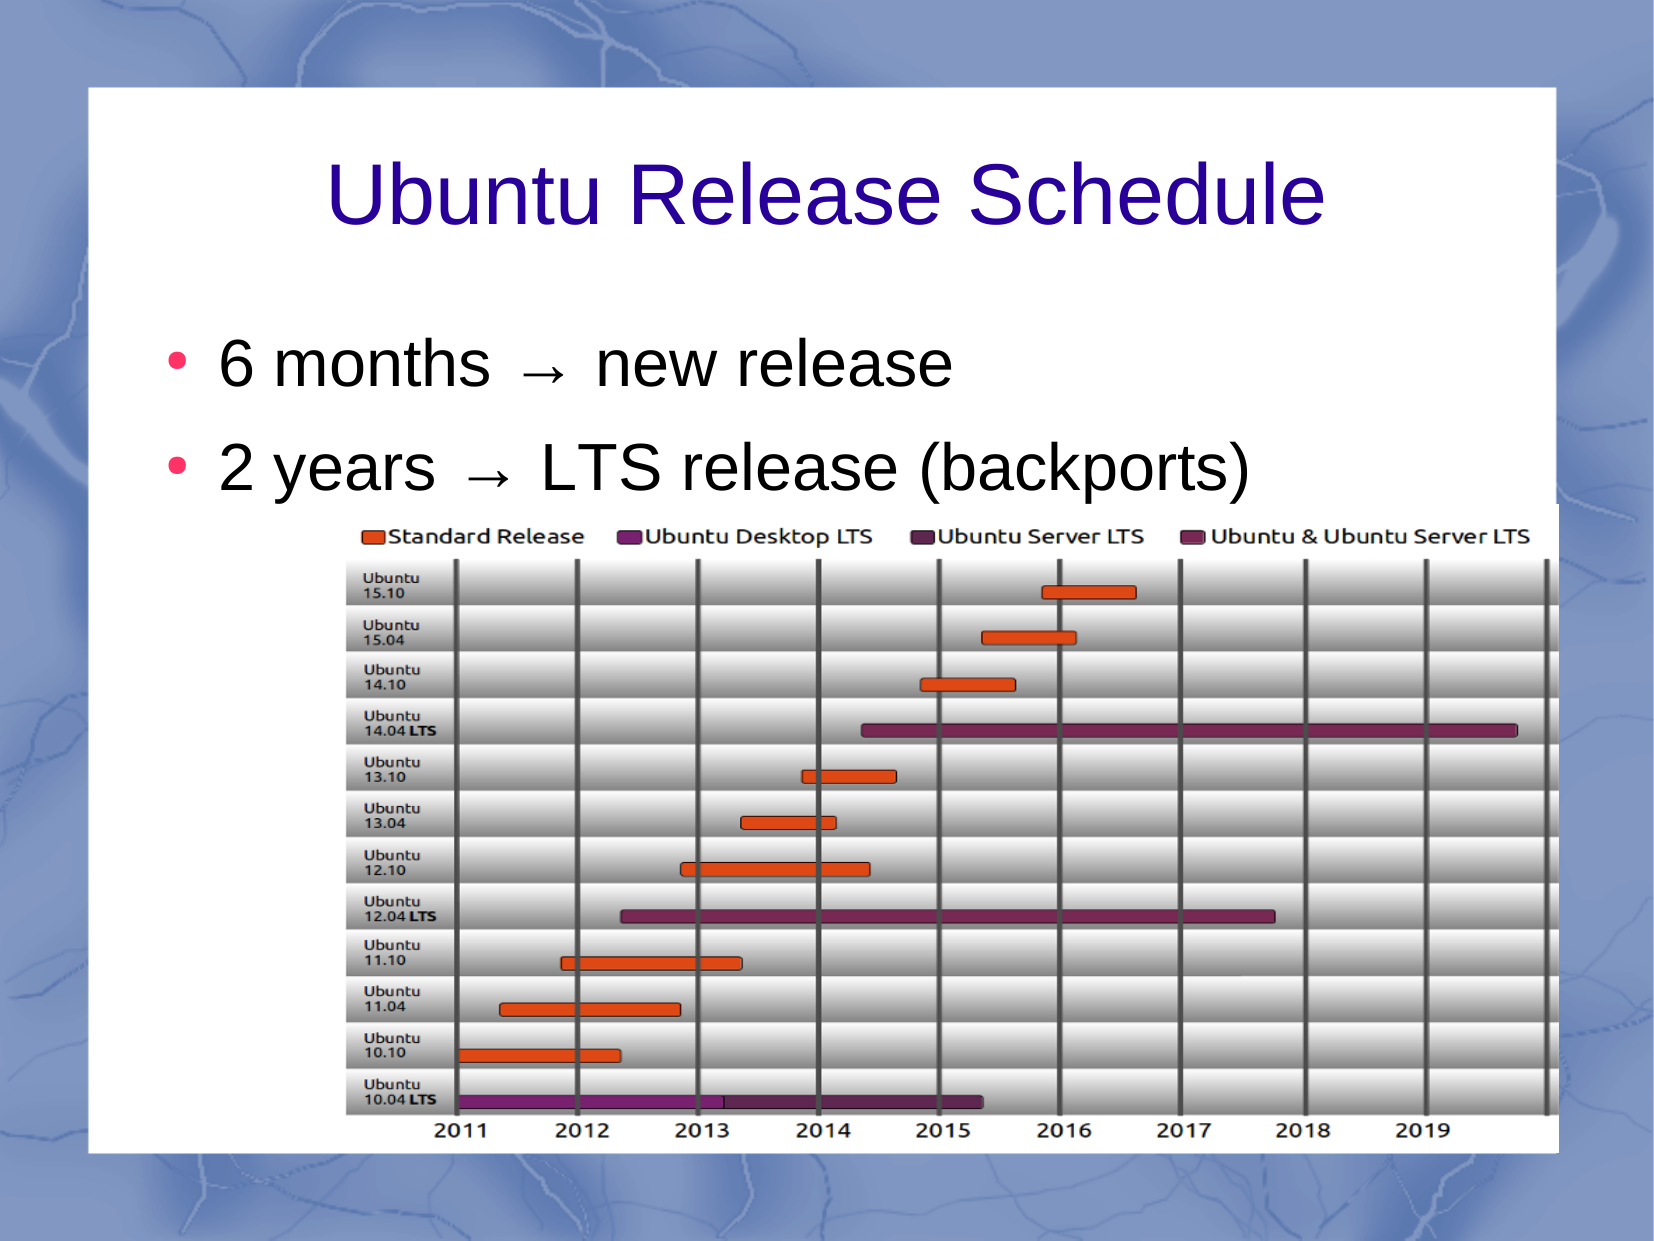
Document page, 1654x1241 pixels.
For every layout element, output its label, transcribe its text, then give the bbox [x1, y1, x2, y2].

picture [0, 0, 1654, 1241]
title Ubuntu Release Schedule [118, 90, 1536, 298]
list 6 months → new release 2 years → LTS release (backports) [147, 325, 1506, 1045]
